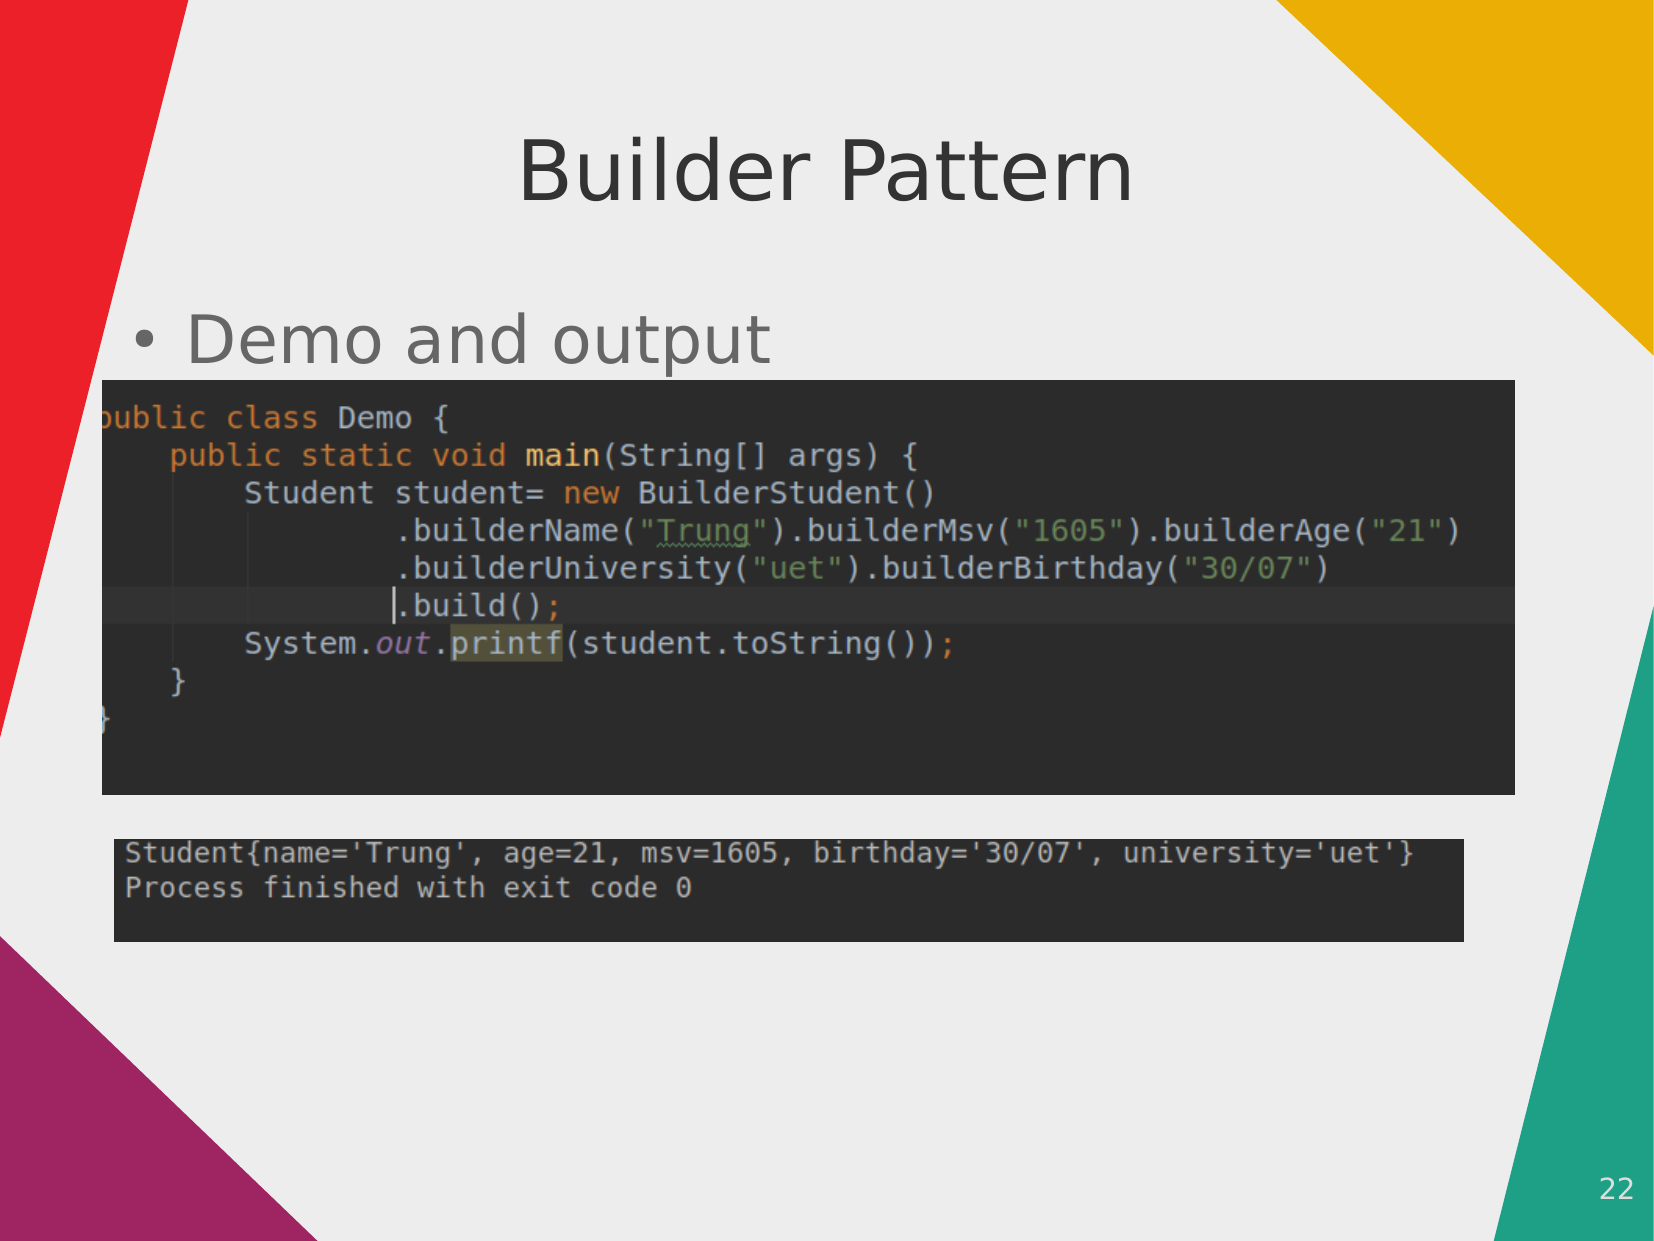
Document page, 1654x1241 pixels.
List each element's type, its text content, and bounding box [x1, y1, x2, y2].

title Builder Pattern [114, 73, 1539, 271]
picture [114, 839, 1464, 942]
list Demo and output [114, 302, 1539, 1033]
picture [102, 380, 1516, 796]
